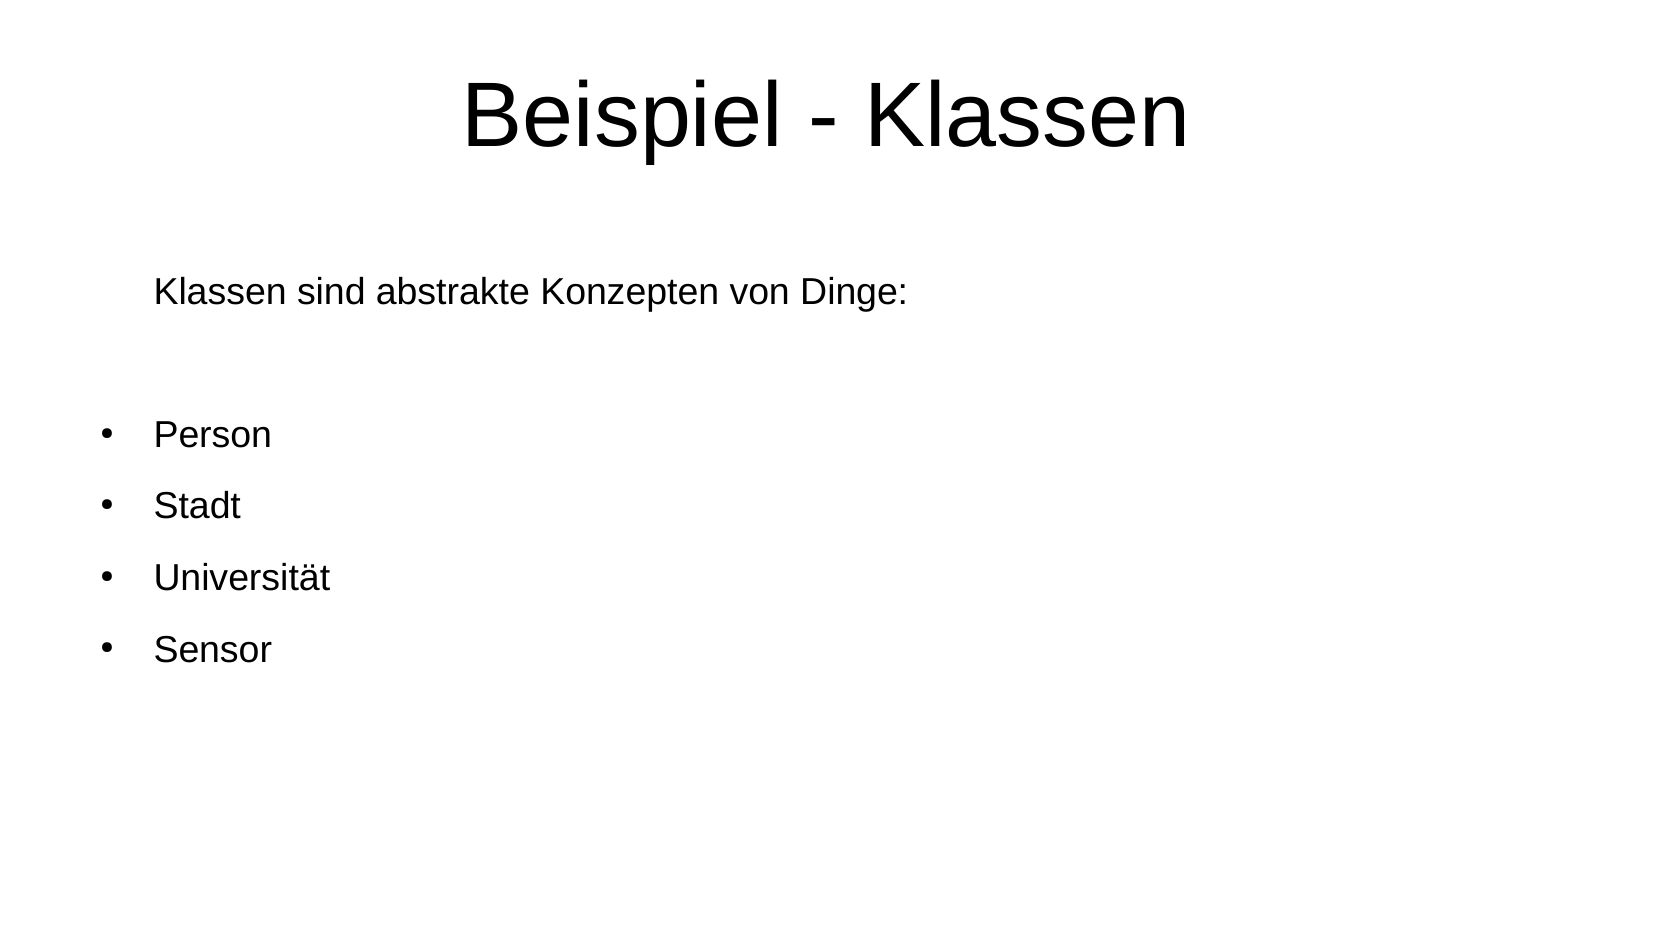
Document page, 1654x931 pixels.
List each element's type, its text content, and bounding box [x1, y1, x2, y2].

list Klassen sind abstrakte Konzepten von Dinge: Person Stadt Universität Sensor [82, 217, 1571, 758]
title Beispiel - Klassen [82, 37, 1571, 193]
